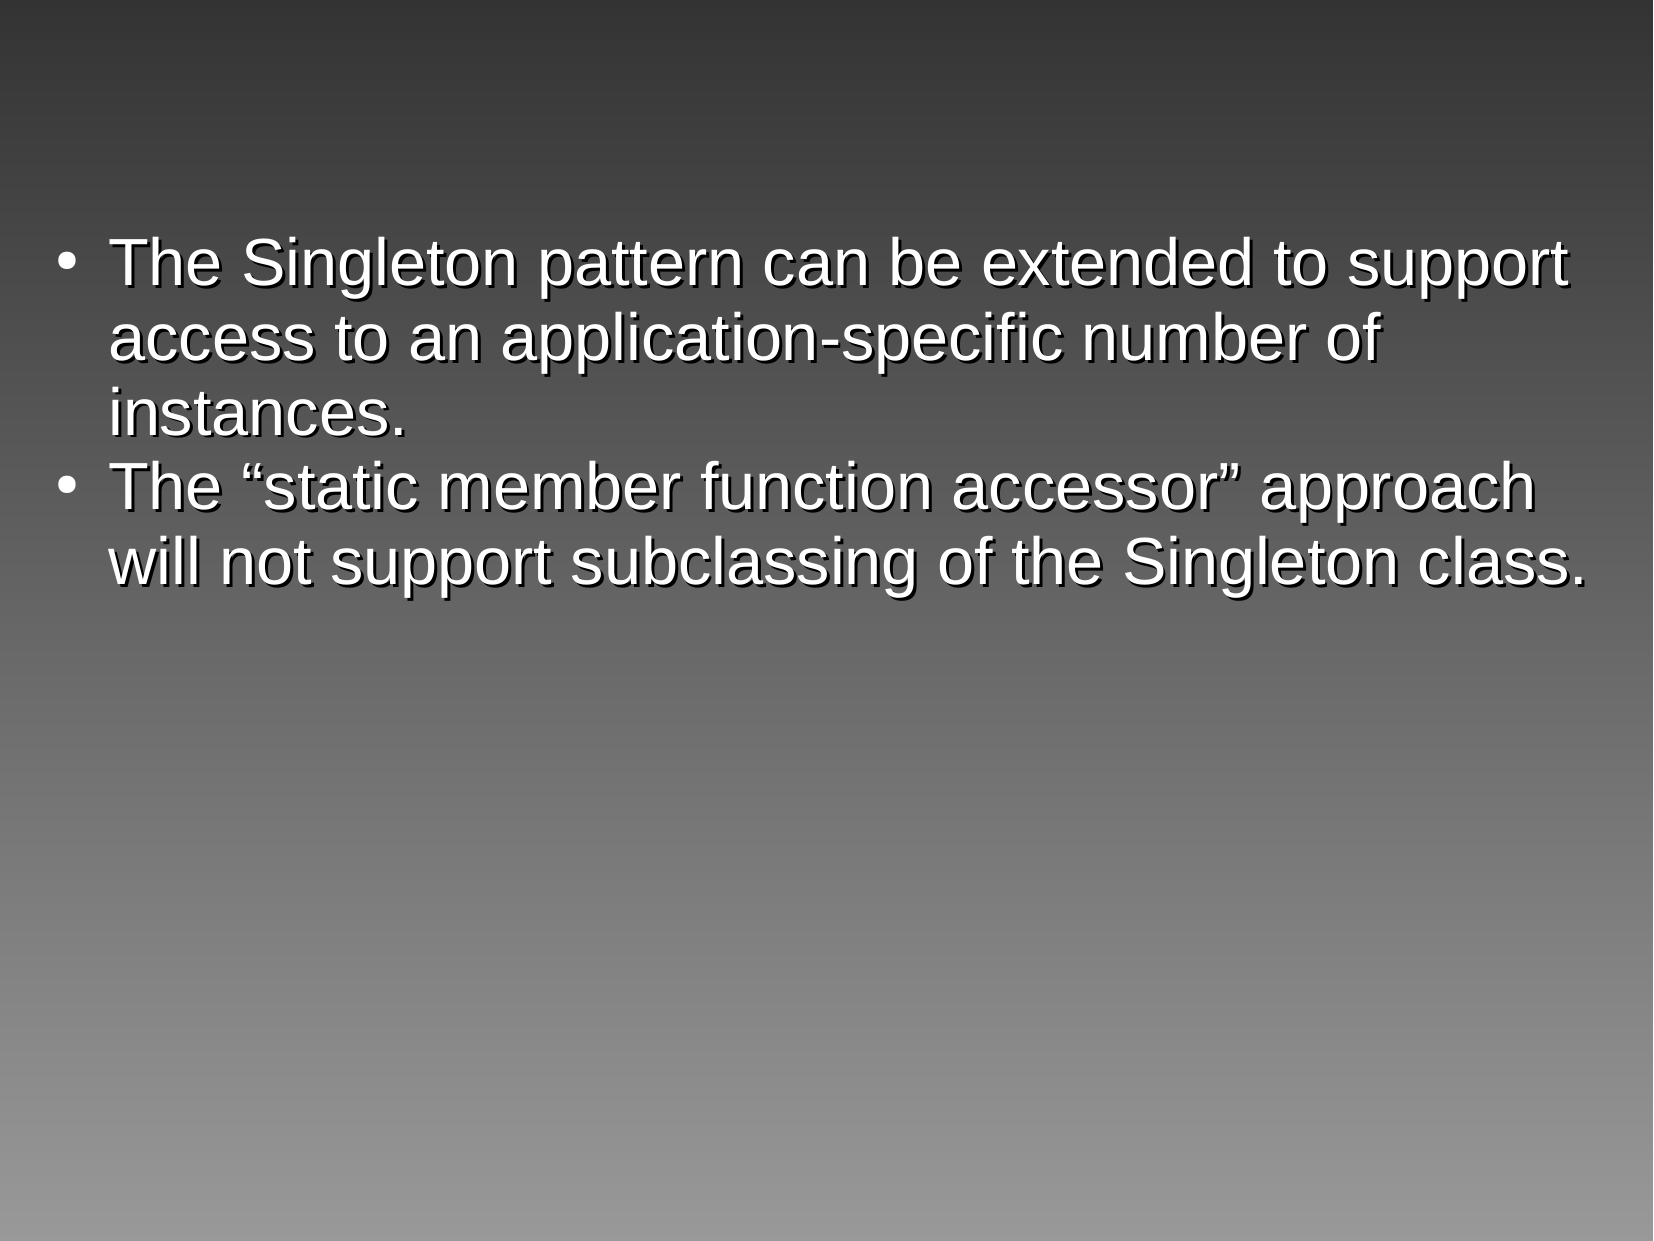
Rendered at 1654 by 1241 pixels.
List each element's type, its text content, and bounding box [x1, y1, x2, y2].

list The Singleton pattern can be extended to support access to an application-specific number of instances. The “static member function accessor” approach will not support subclassing of the Singleton class. [37, 225, 1613, 1126]
